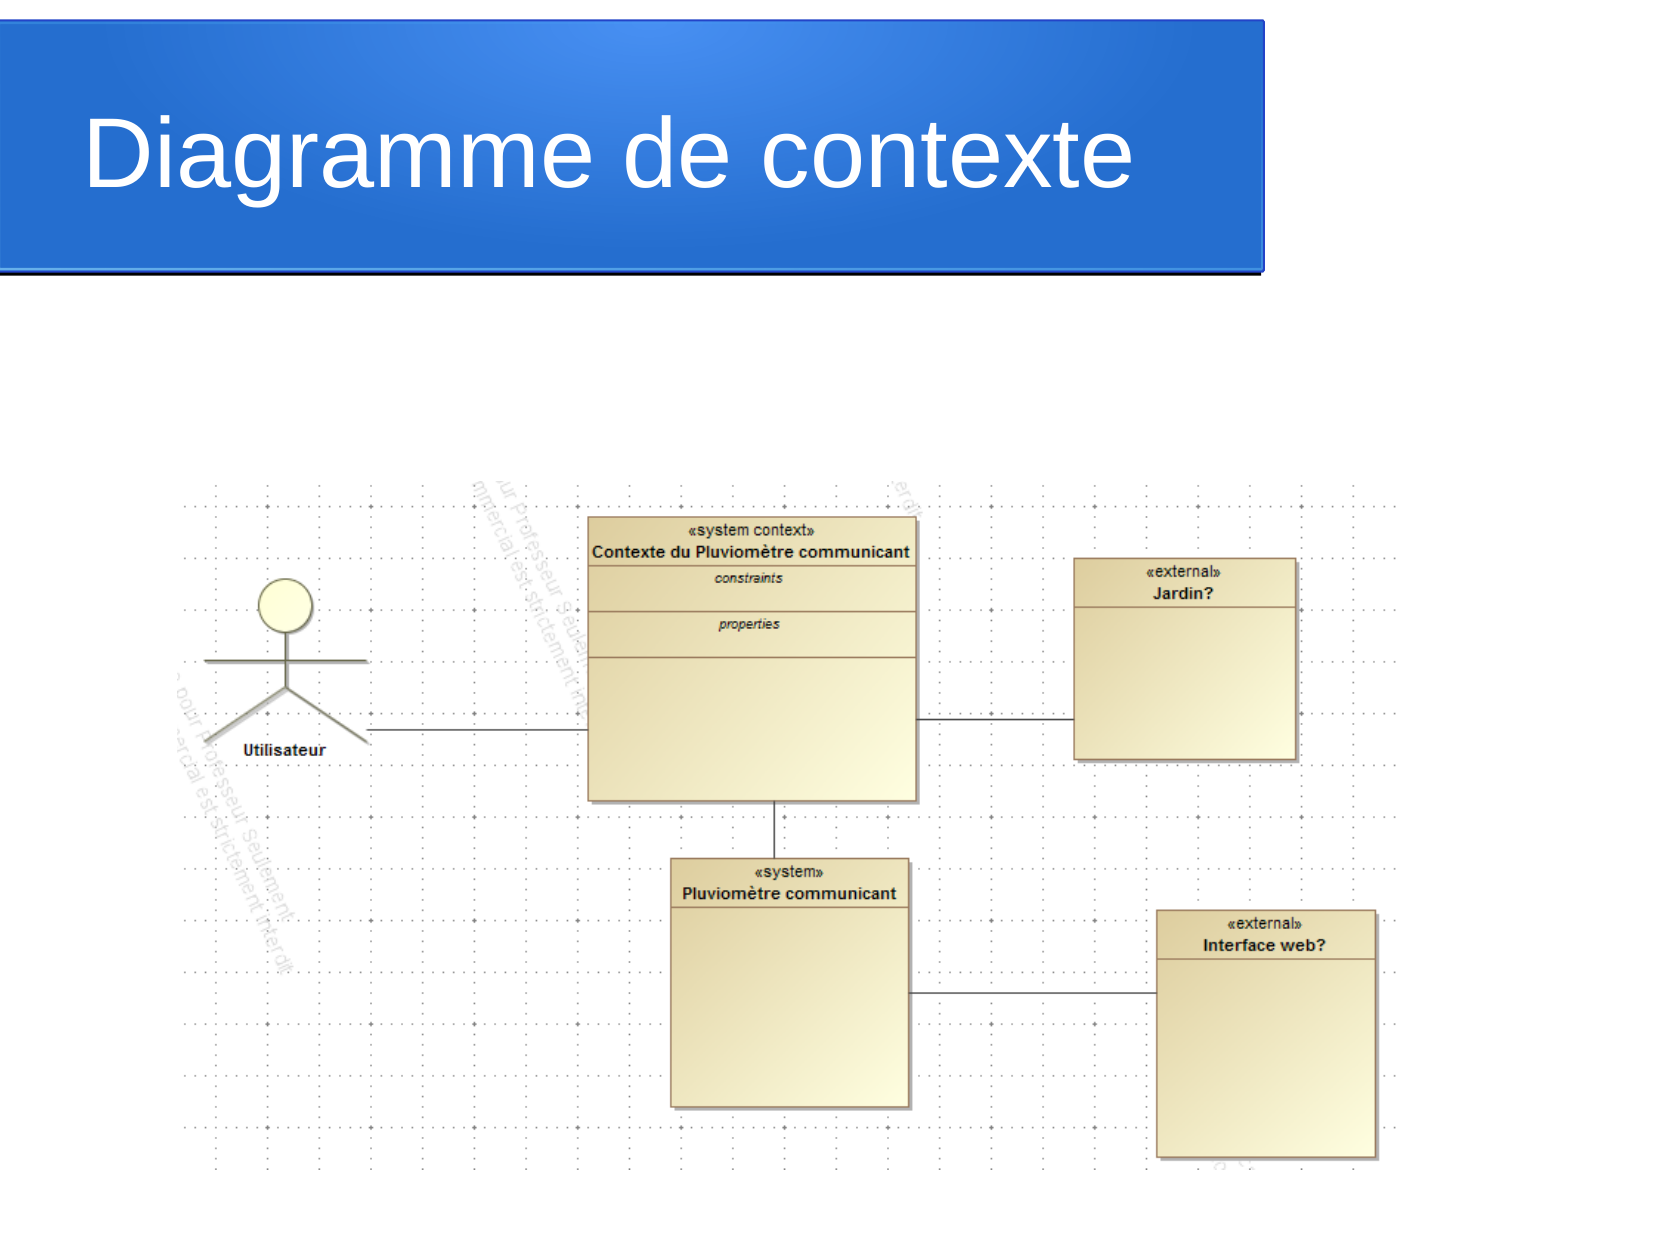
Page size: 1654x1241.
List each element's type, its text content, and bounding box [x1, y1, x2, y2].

picture [177, 481, 1403, 1170]
title Diagramme de contexte [82, 49, 1250, 257]
